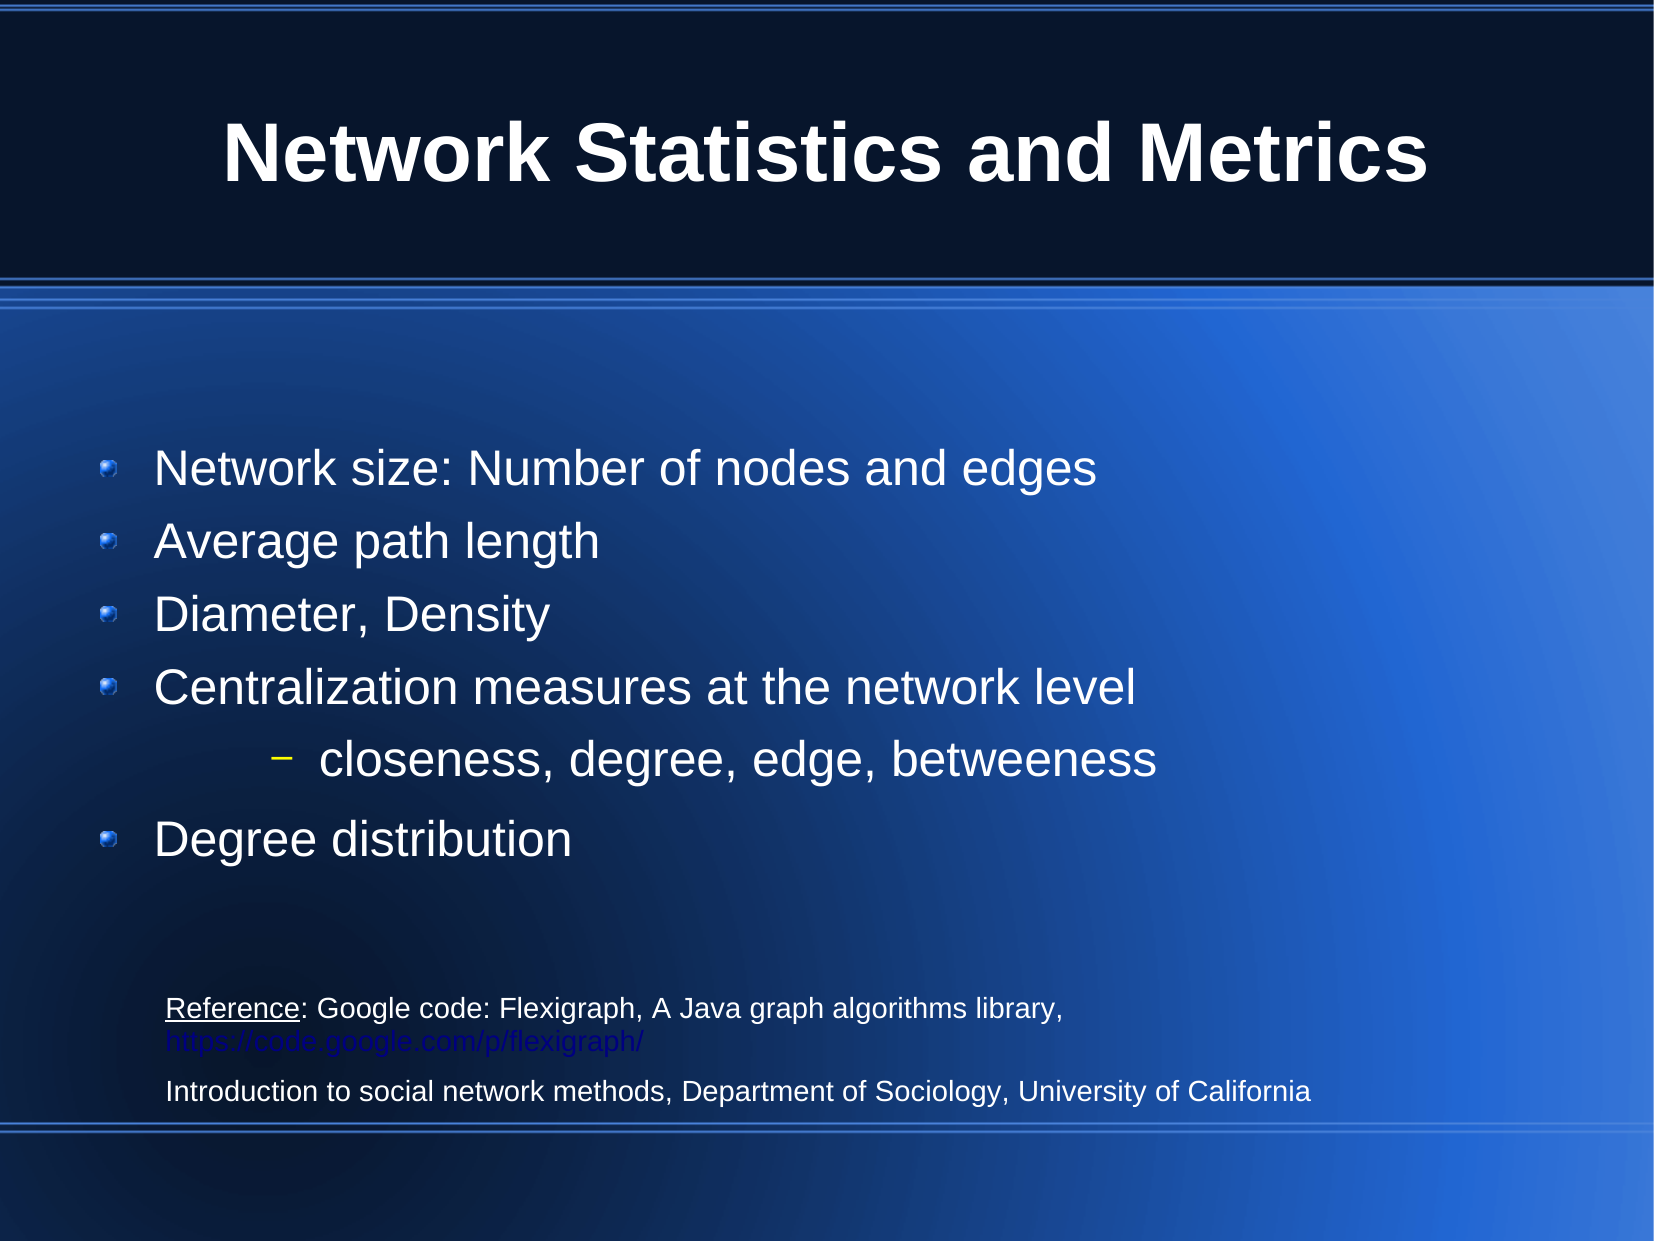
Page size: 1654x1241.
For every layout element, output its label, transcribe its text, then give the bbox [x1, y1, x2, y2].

list Network size: Number of nodes and edges Average path length Diameter, Density Centralization measures at the network level closeness, degree, edge, betweeness Degree distribution [82, 390, 1430, 867]
picture [0, 0, 1654, 1241]
title Network Statistics and Metrics [82, 49, 1571, 257]
list Reference: Google code: Flexigraph, A Java graph algorithms library, https://code.google.com/p/flexigraph/ Introduction to social network methods, Department of Sociology, University of California [94, 992, 1430, 1108]
